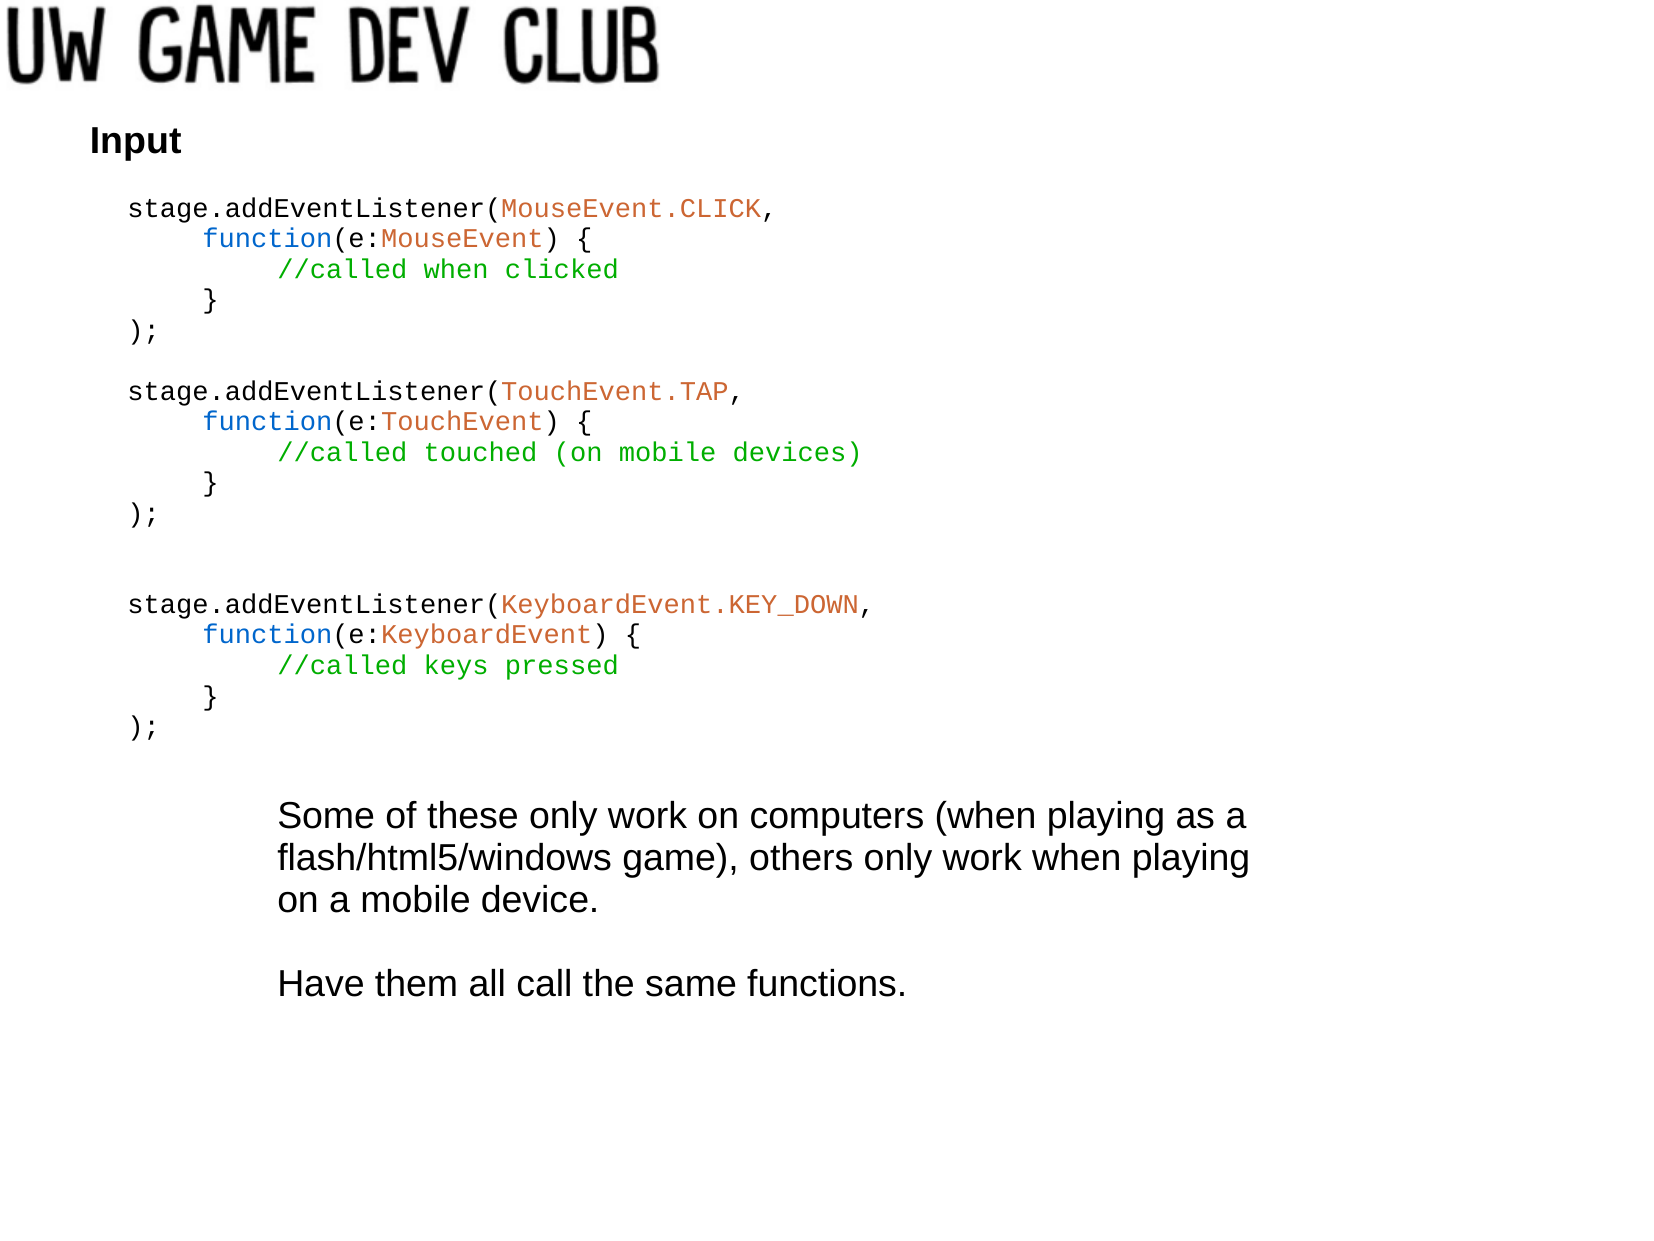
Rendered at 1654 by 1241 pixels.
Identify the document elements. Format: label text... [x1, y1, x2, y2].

text_box stage.addEventListener(MouseEvent.CLICK, function(e:MouseEvent) { //called when clicked } ); stage.addEventListener(TouchEvent.TAP, function(e:TouchEvent) { //called touched (on mobile devices) } ); stage.addEventListener(KeyboardEvent.KEY_DOWN, function(e:KeyboardEvent) { //called keys pressed } ); [112, 187, 1051, 725]
text_box Input [75, 112, 1576, 171]
text_box Some of these only work on computers (when playing as a flash/html5/windows game), others only work when playing on a mobile device. Have them all call the same functions. [262, 787, 1276, 1013]
picture [1, 0, 676, 94]
